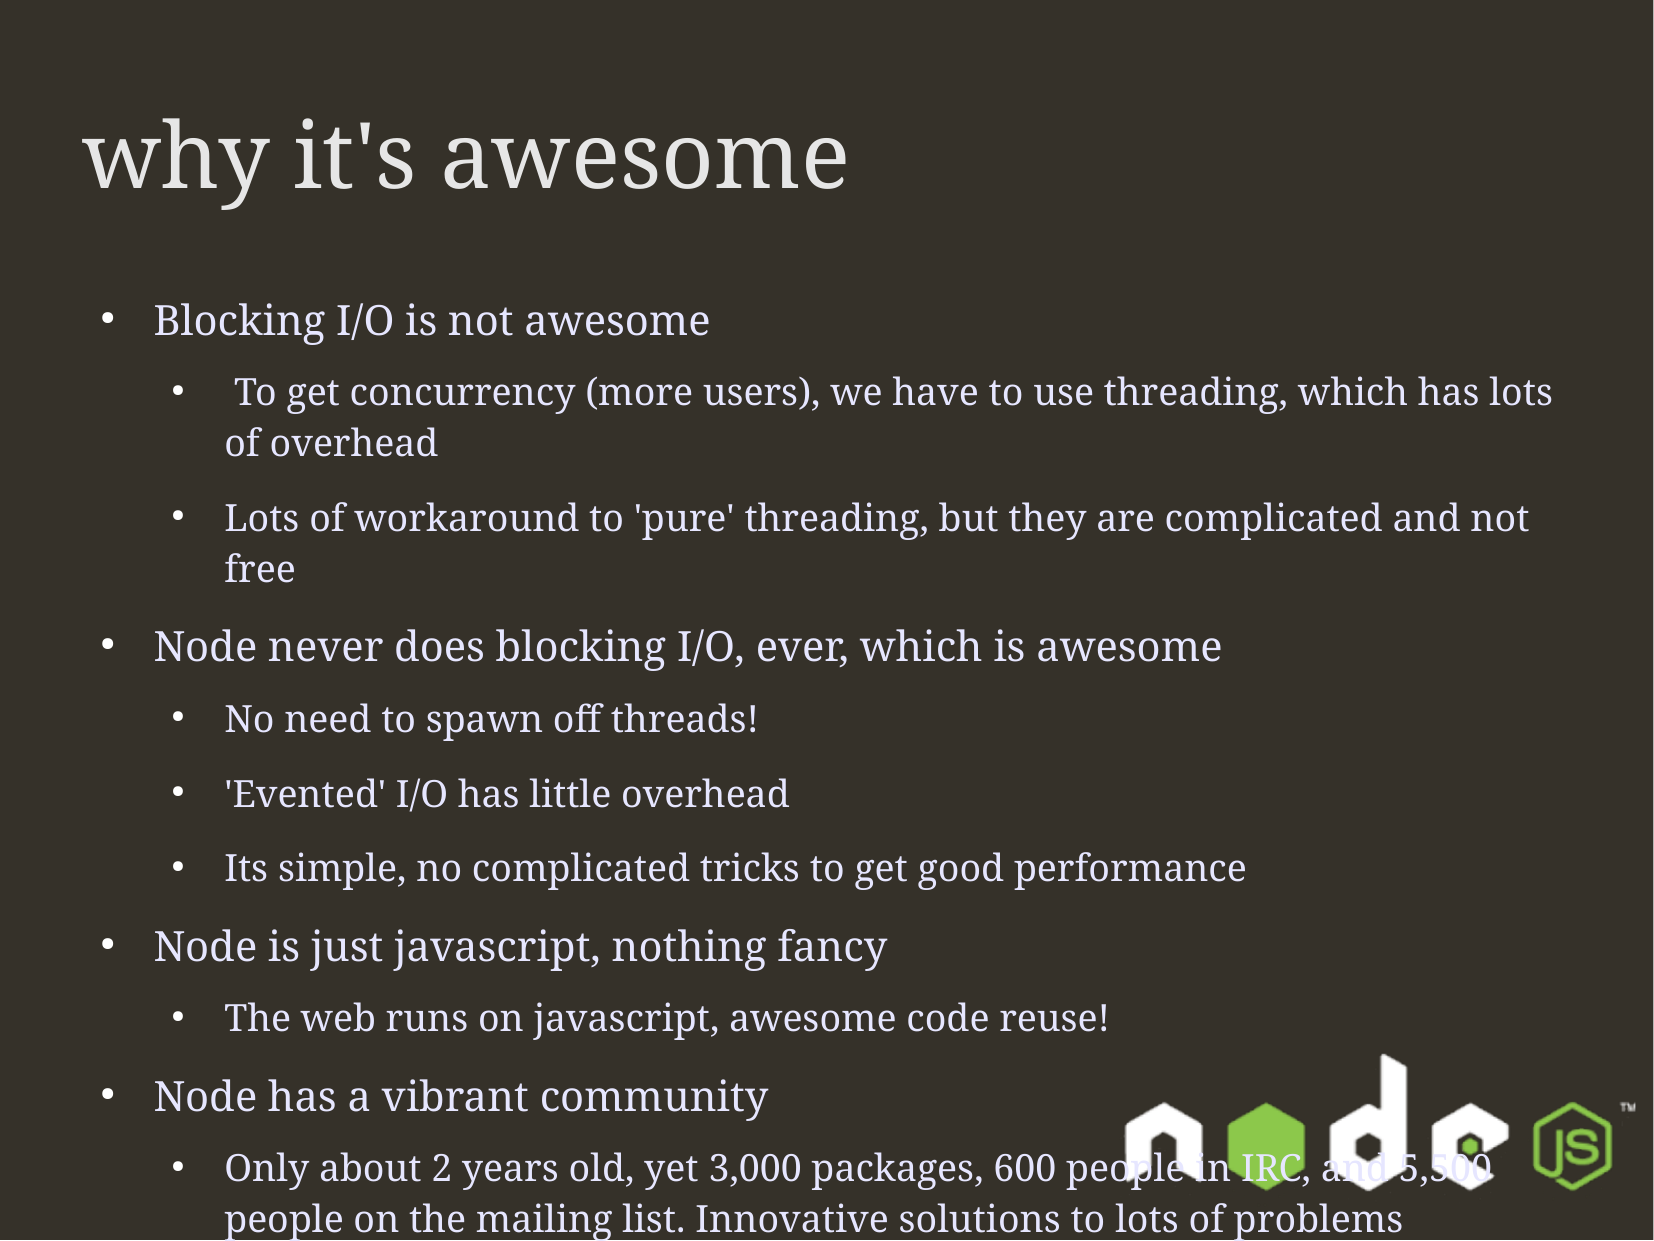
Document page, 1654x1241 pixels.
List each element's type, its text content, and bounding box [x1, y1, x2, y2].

picture [1241, 1214, 1250, 1230]
list Blocking I/O is not awesome To get concurrency (more users), we have to use threading, which has lots of overhead Lots of workaround to 'pure' threading, but they are complicated and not free Node never does blocking I/O, ever, which is awesome No need to spawn off threads! 'Evented' I/O has little overhead Its simple, no complicated tricks to get good performance Node is just javascript, nothing fancy The web runs on javascript, awesome code reuse! Node has a vibrant community Only about 2 years old, yet 3,000 packages, 600 people in IRC, and 5,500 people on the mailing list. Innovative solutions to lots of problems [82, 290, 1571, 1109]
picture [1108, 1006, 1651, 1238]
title why it's awesome [82, 49, 1571, 257]
